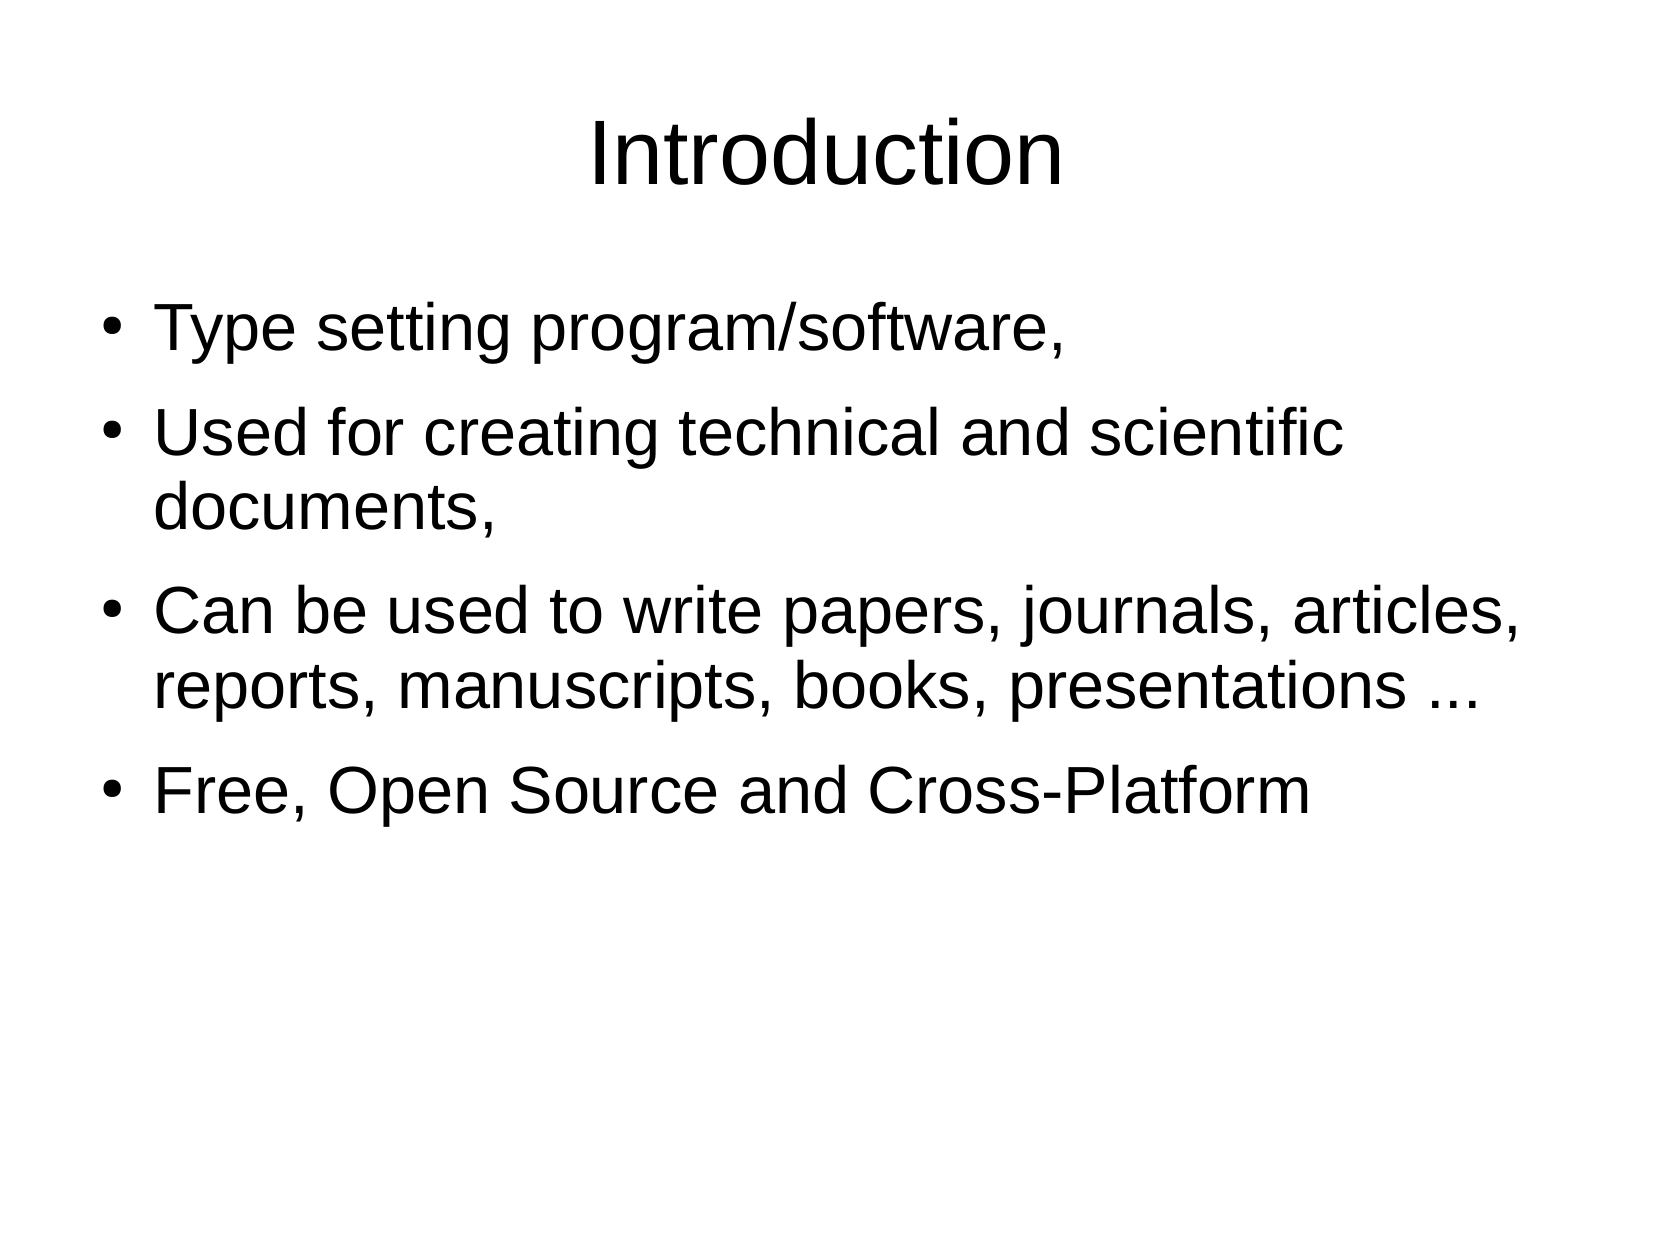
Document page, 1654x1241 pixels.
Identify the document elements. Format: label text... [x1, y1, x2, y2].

list Type setting program/software, Used for creating technical and scientific documents, Can be used to write papers, journals, articles, reports, manuscripts, books, presentations ... Free, Open Source and Cross-Platform [82, 290, 1571, 1010]
title Introduction [82, 49, 1571, 257]
